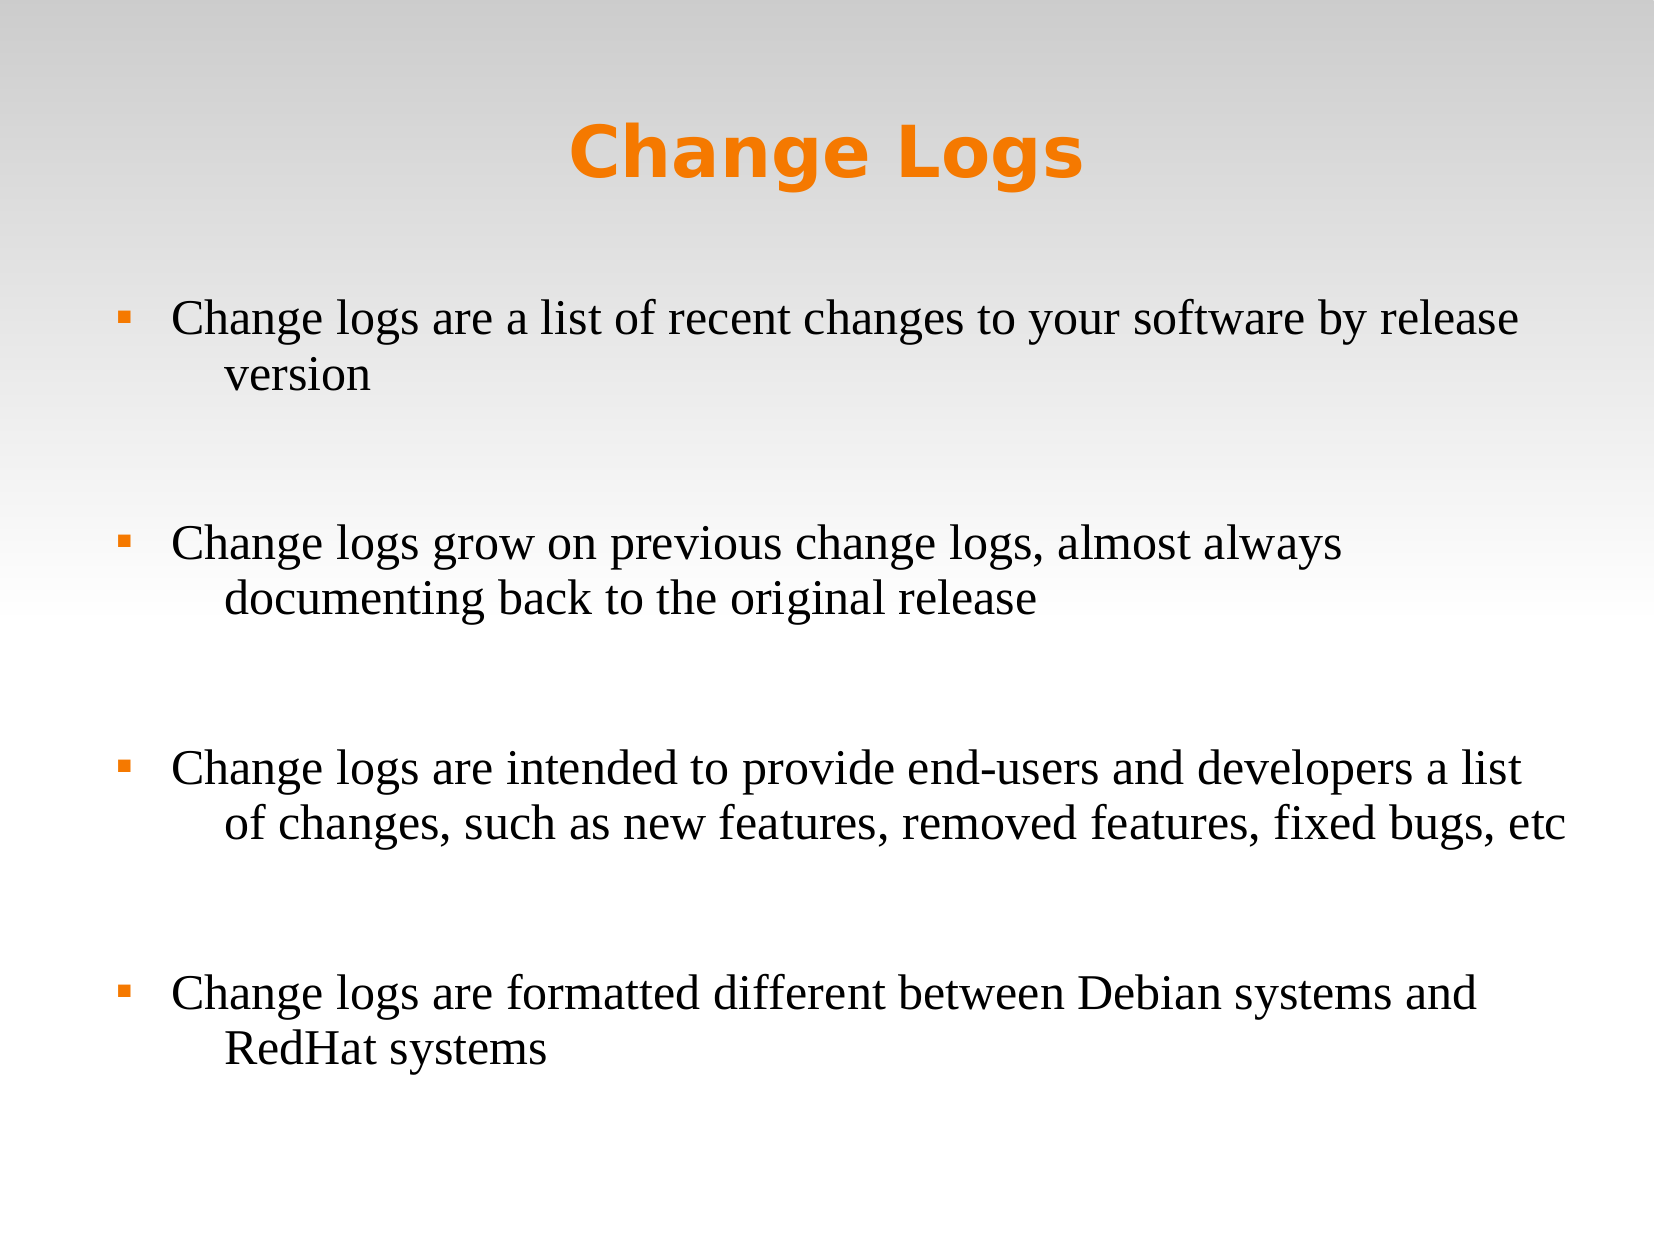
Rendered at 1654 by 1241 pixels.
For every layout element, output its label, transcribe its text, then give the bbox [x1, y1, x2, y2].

title Change Logs [82, 49, 1571, 257]
list Change logs are a list of recent changes to your software by release version Change logs grow on previous change logs, almost always documenting back to the original release Change logs are intended to provide end-users and developers a list of changes, such as new features, removed features, fixed bugs, etc Change logs are formatted different between Debian systems and RedHat systems [82, 290, 1571, 1133]
